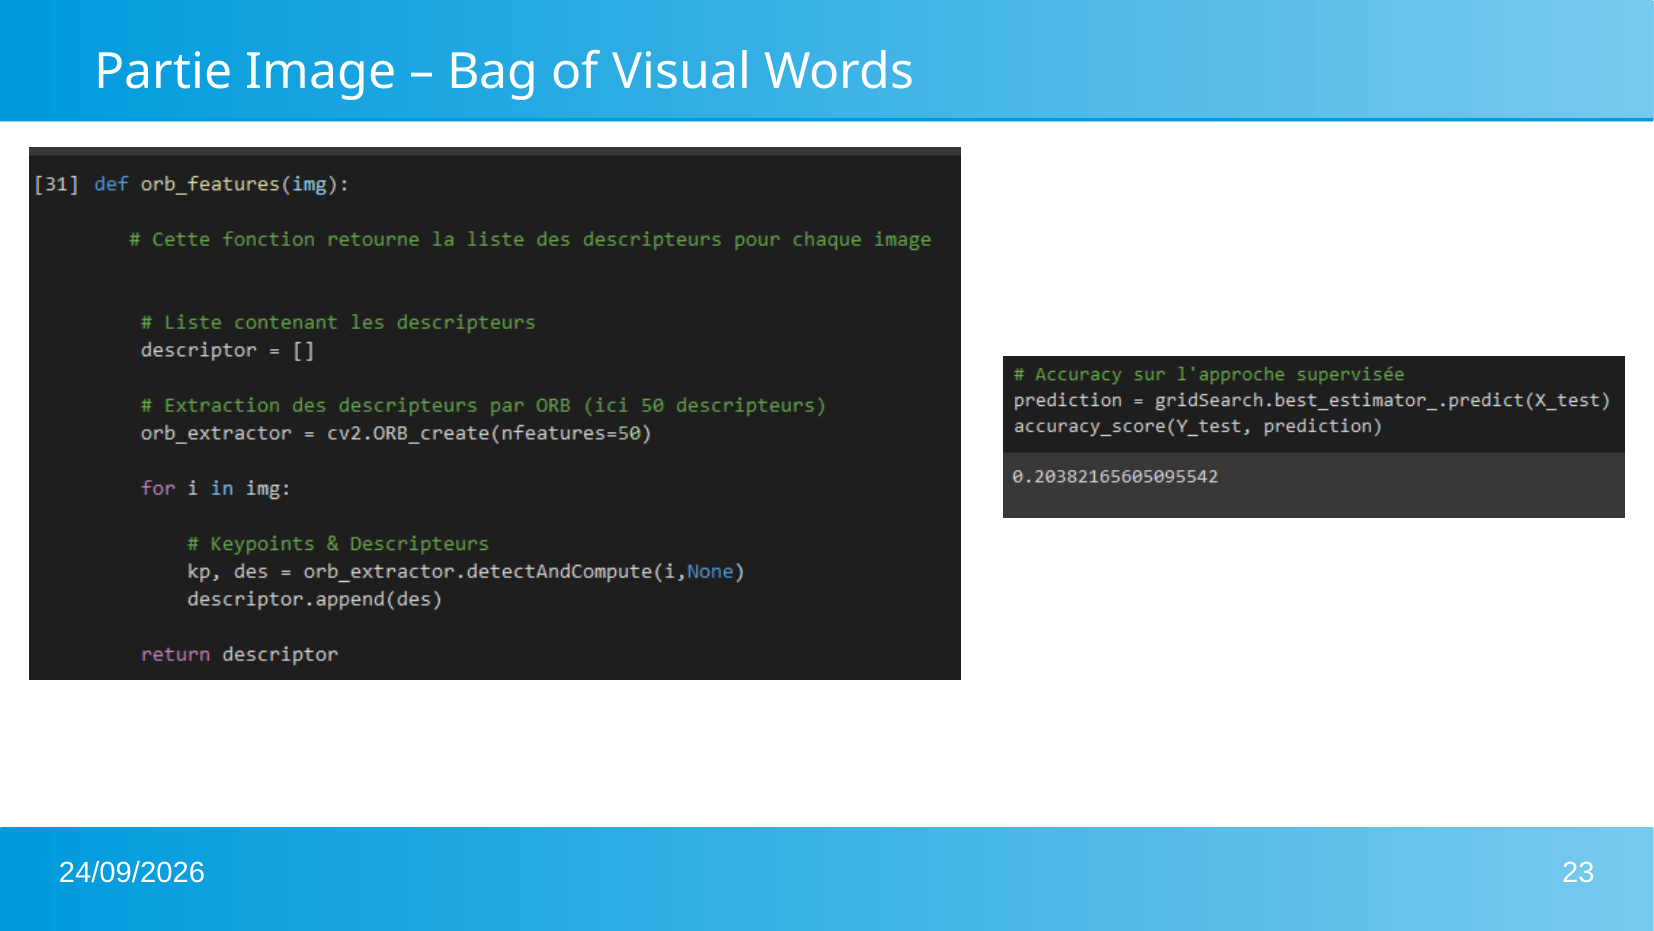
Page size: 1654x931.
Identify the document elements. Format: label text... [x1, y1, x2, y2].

picture [29, 147, 961, 680]
title Partie Image – Bag of Visual Words [59, 29, 1595, 108]
picture [1003, 356, 1625, 518]
